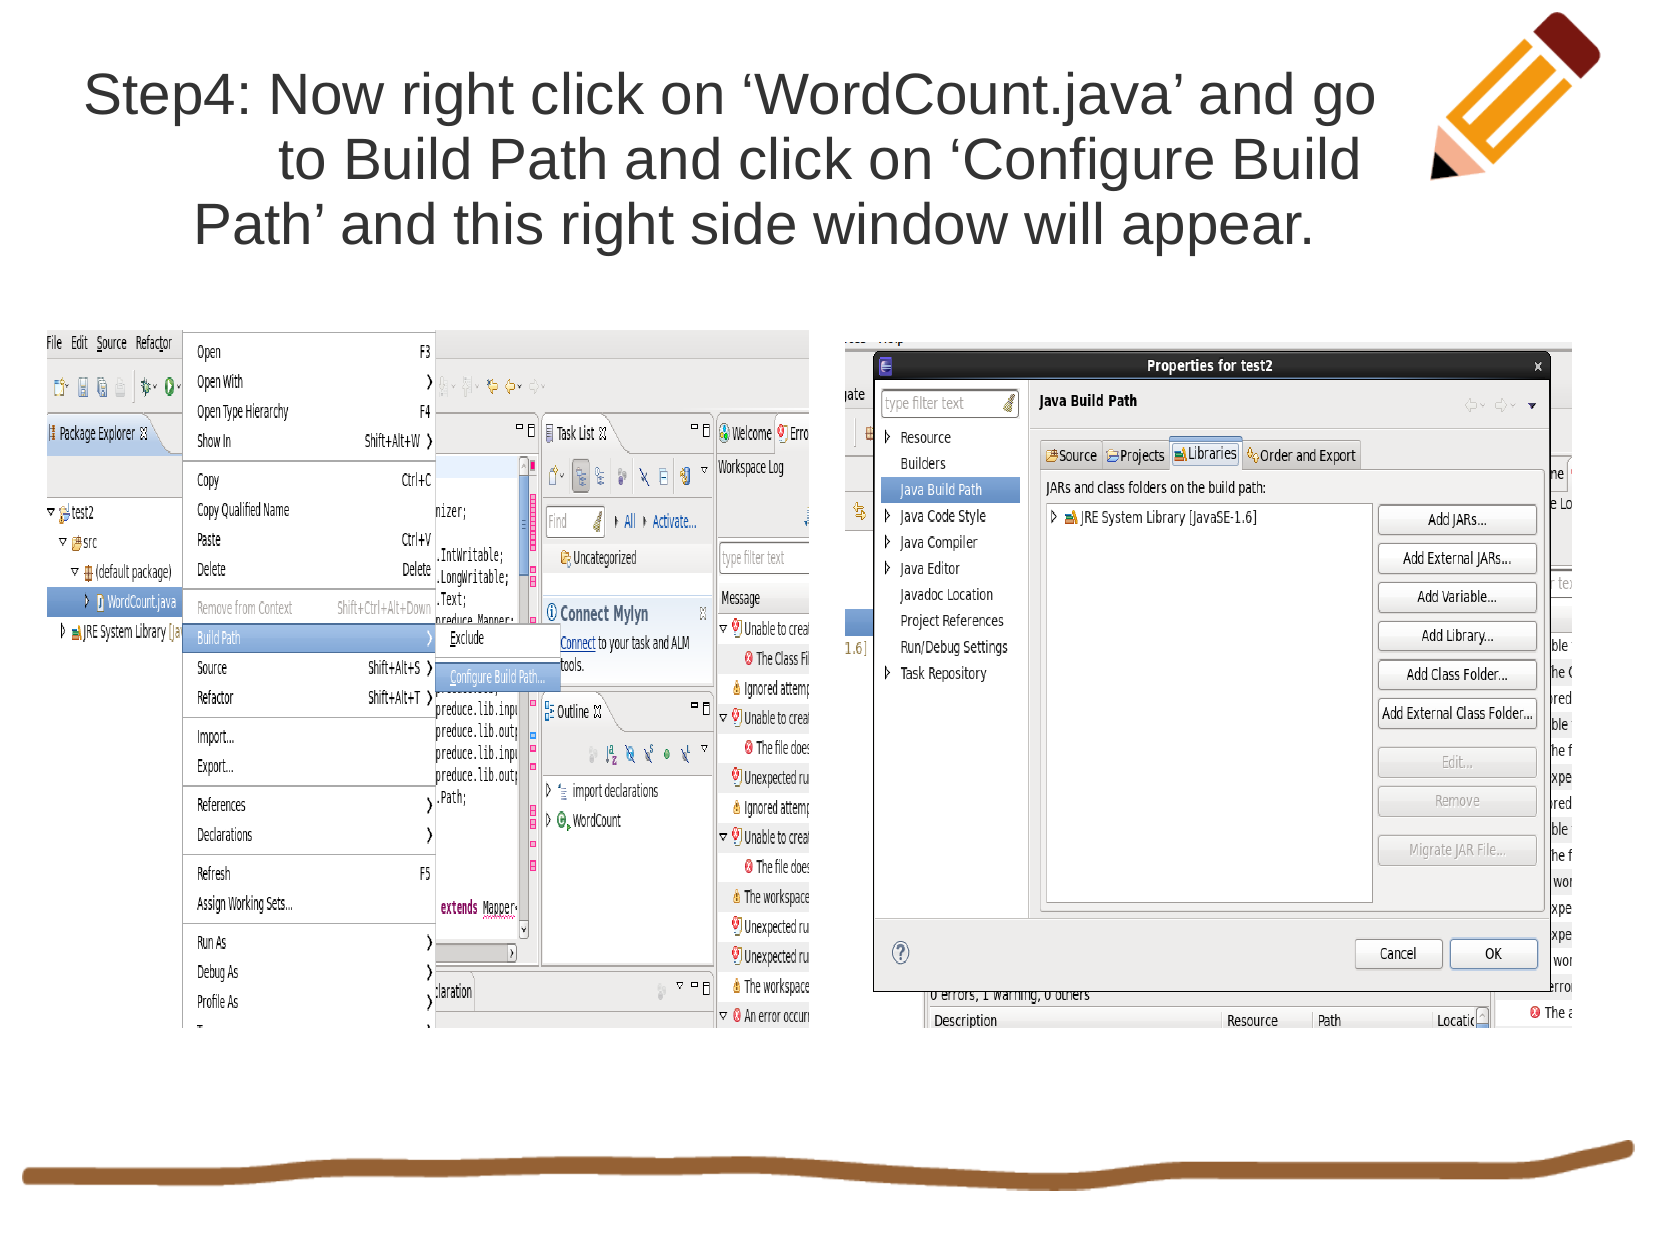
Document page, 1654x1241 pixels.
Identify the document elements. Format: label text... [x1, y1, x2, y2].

title Step4: Now right click on ‘WordCount.java’ and go to Build Path and click on ‘Configure Build Path’ and this right side window will appear. [82, 62, 1430, 258]
picture [22, 1140, 1635, 1191]
picture [845, 342, 1572, 1028]
picture [47, 330, 809, 1028]
picture [1430, 12, 1601, 181]
